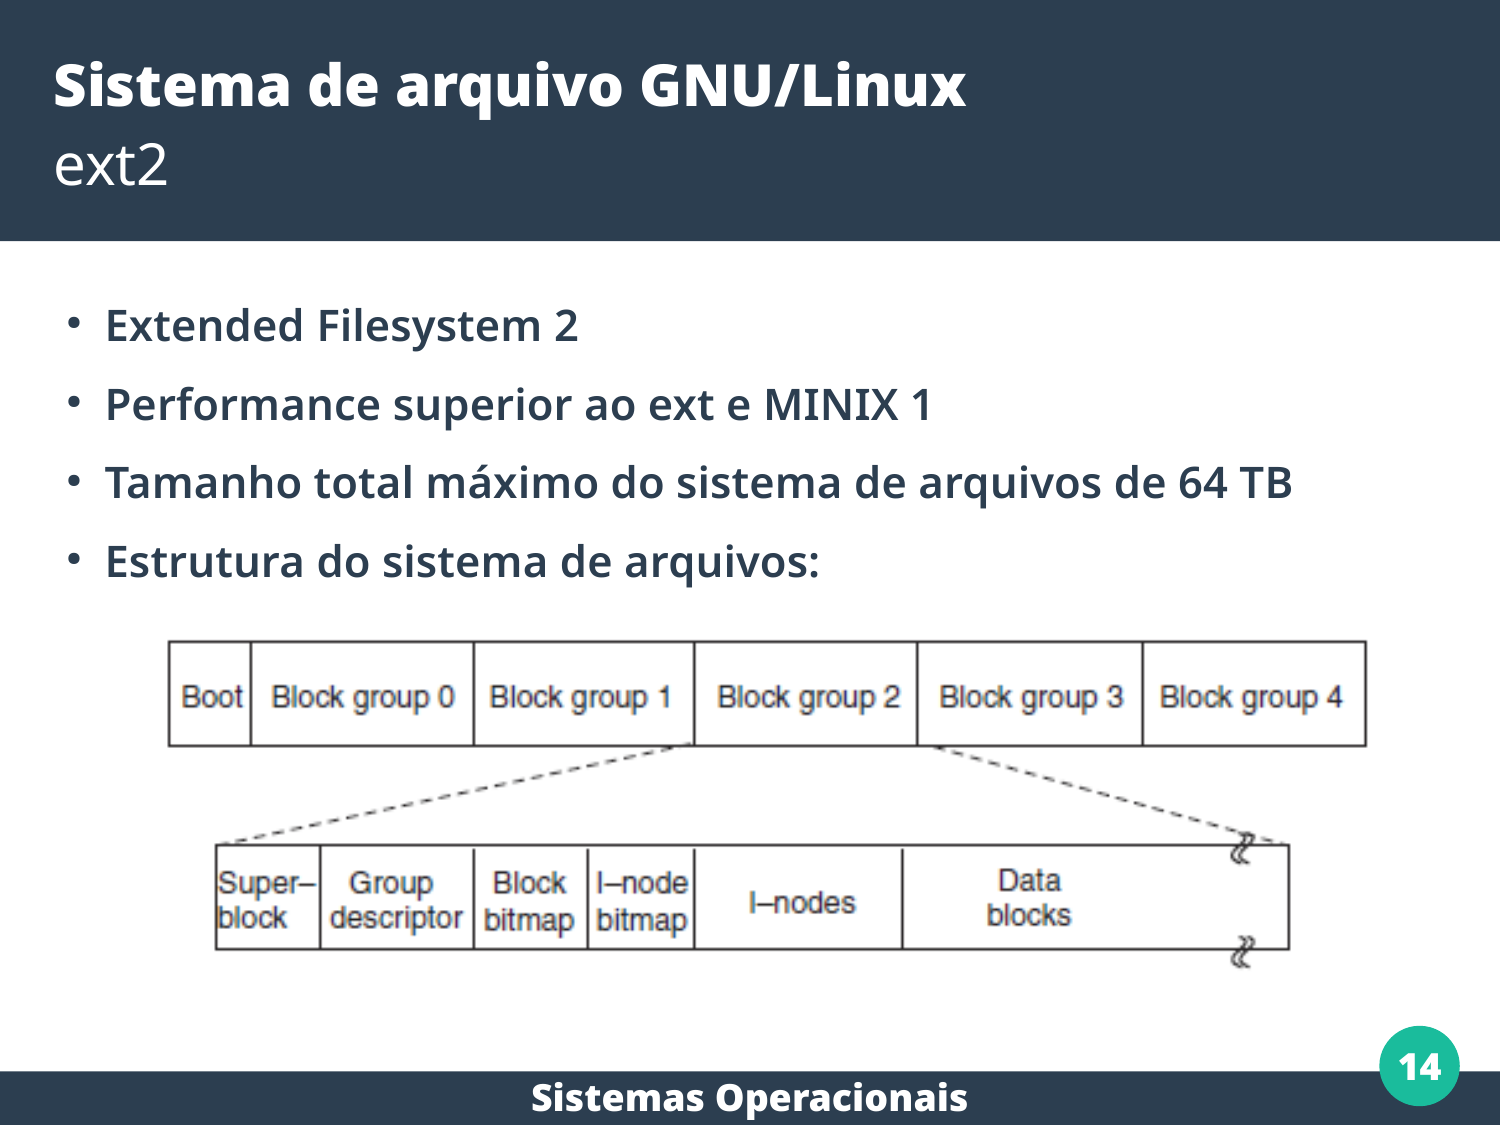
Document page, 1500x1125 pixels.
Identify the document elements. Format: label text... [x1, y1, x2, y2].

title Sistema de arquivo GNU/Linux ext2 [53, 44, 1447, 188]
picture [129, 614, 1380, 981]
list Extended Filesystem 2 Performance superior ao ext e MINIX 1 Tamanho total máximo do sistema de arquivos de 64 TB Estrutura do sistema de arquivos: [53, 294, 1406, 591]
